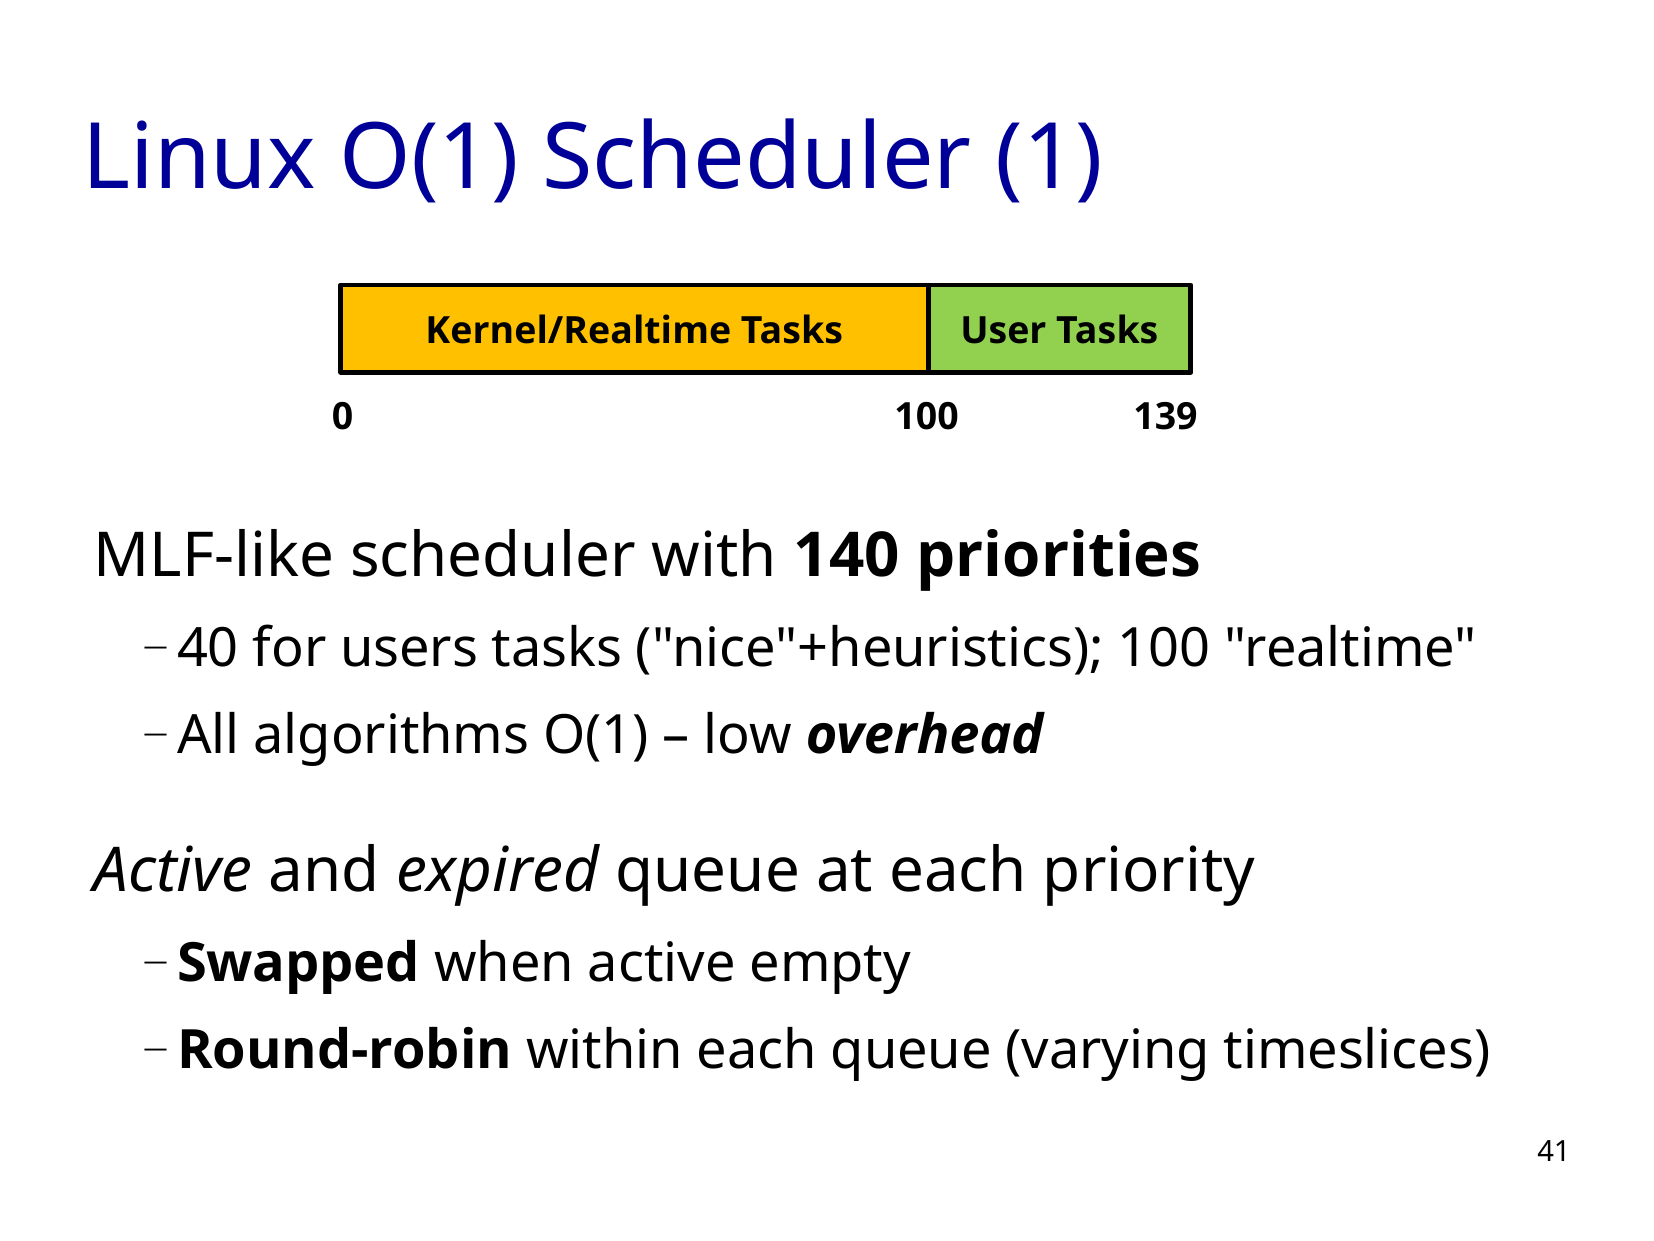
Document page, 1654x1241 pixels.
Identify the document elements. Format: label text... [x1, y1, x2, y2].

title Linux O(1) Scheduler (1) [82, 49, 1571, 257]
text_box 139 [1118, 384, 1213, 445]
text_box 0 [317, 384, 368, 445]
list MLF-like scheduler with 140 priorities 40 for users tasks ("nice"+heuristics); 100 "realtime" All algorithms O(1) – low overhead Active and expired queue at each priority Swapped when active empty Round-robin within each queue (varying timeslices) [60, 510, 1571, 1096]
text_box Kernel/Realtime Tasks [340, 284, 928, 373]
text_box User Tasks [928, 284, 1191, 373]
text_box 100 [879, 384, 974, 445]
